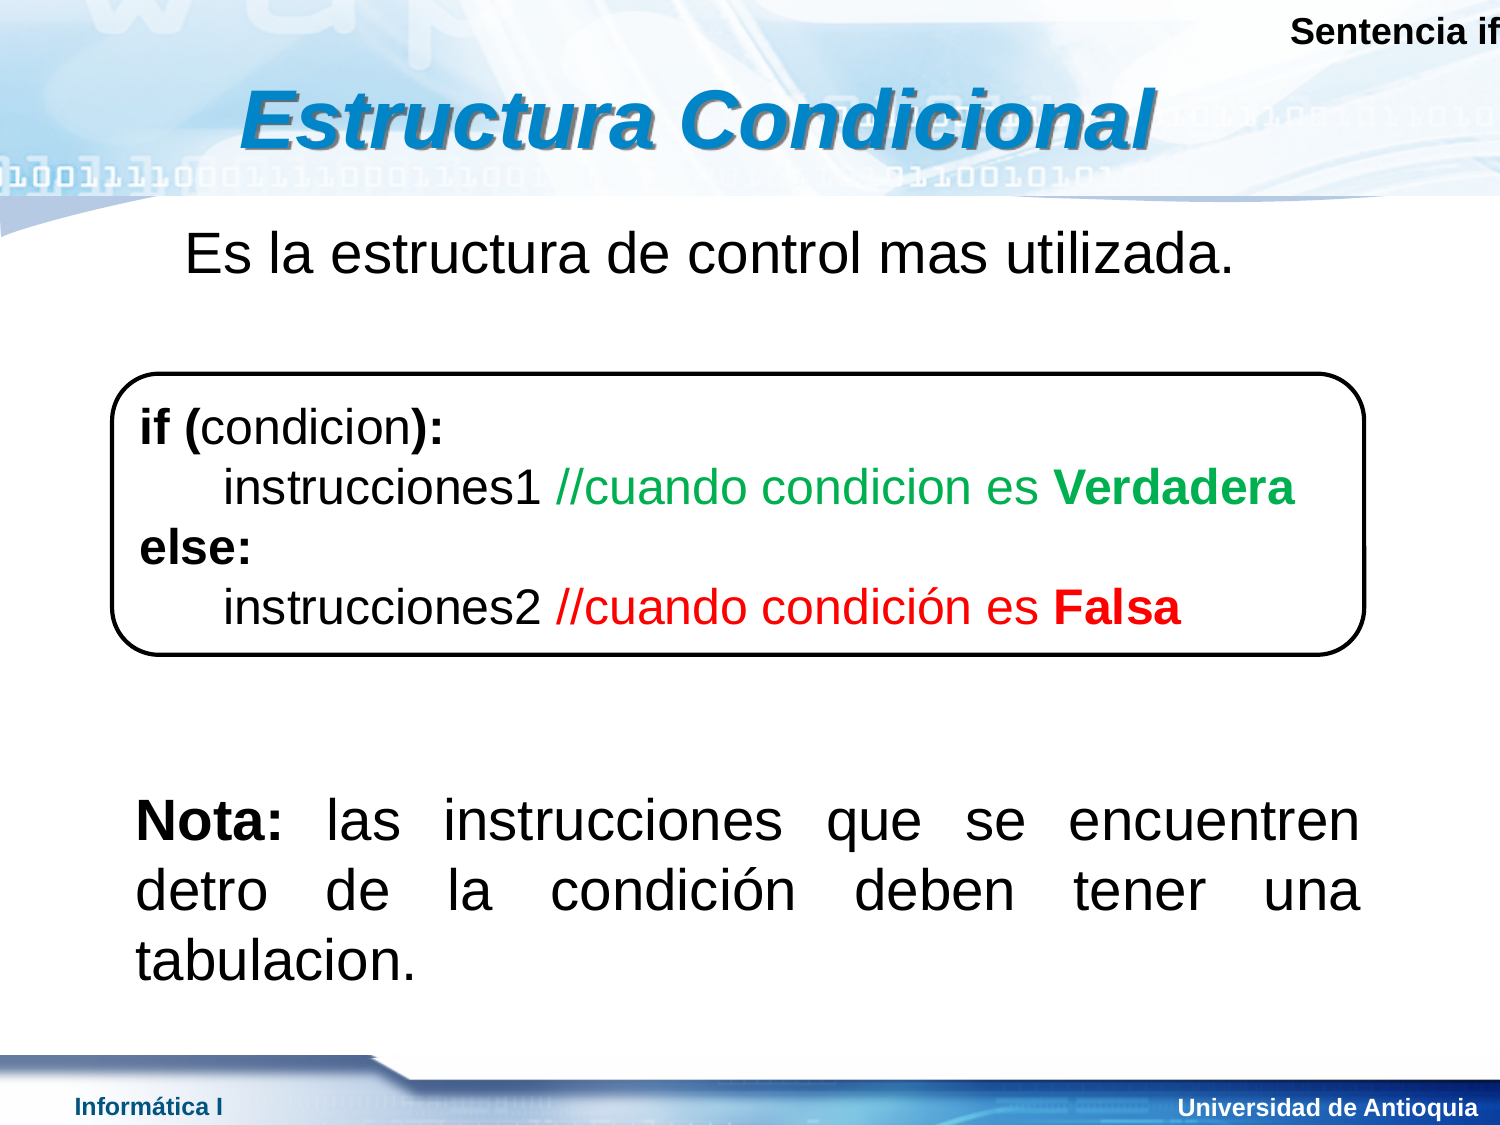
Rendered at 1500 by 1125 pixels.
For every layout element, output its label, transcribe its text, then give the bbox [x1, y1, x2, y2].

title Estructura Condicional [224, 57, 1438, 150]
text_box [123, 612, 1365, 775]
text_box Sentencia if [1276, 0, 1500, 59]
picture [0, 0, 1500, 196]
text_box Es la estructura de control mas utilizada. [171, 208, 1432, 362]
text_box [123, 231, 1365, 417]
text_box Nota: las instrucciones que se encuentren detro de la condición deben tener una tabulacion. [122, 775, 1376, 999]
text_box if (condicion): instrucciones1 //cuando condicion es Verdadera else: instrucciones2 //cuando condición es Falsa [112, 373, 1365, 655]
picture [0, 1055, 1500, 1125]
